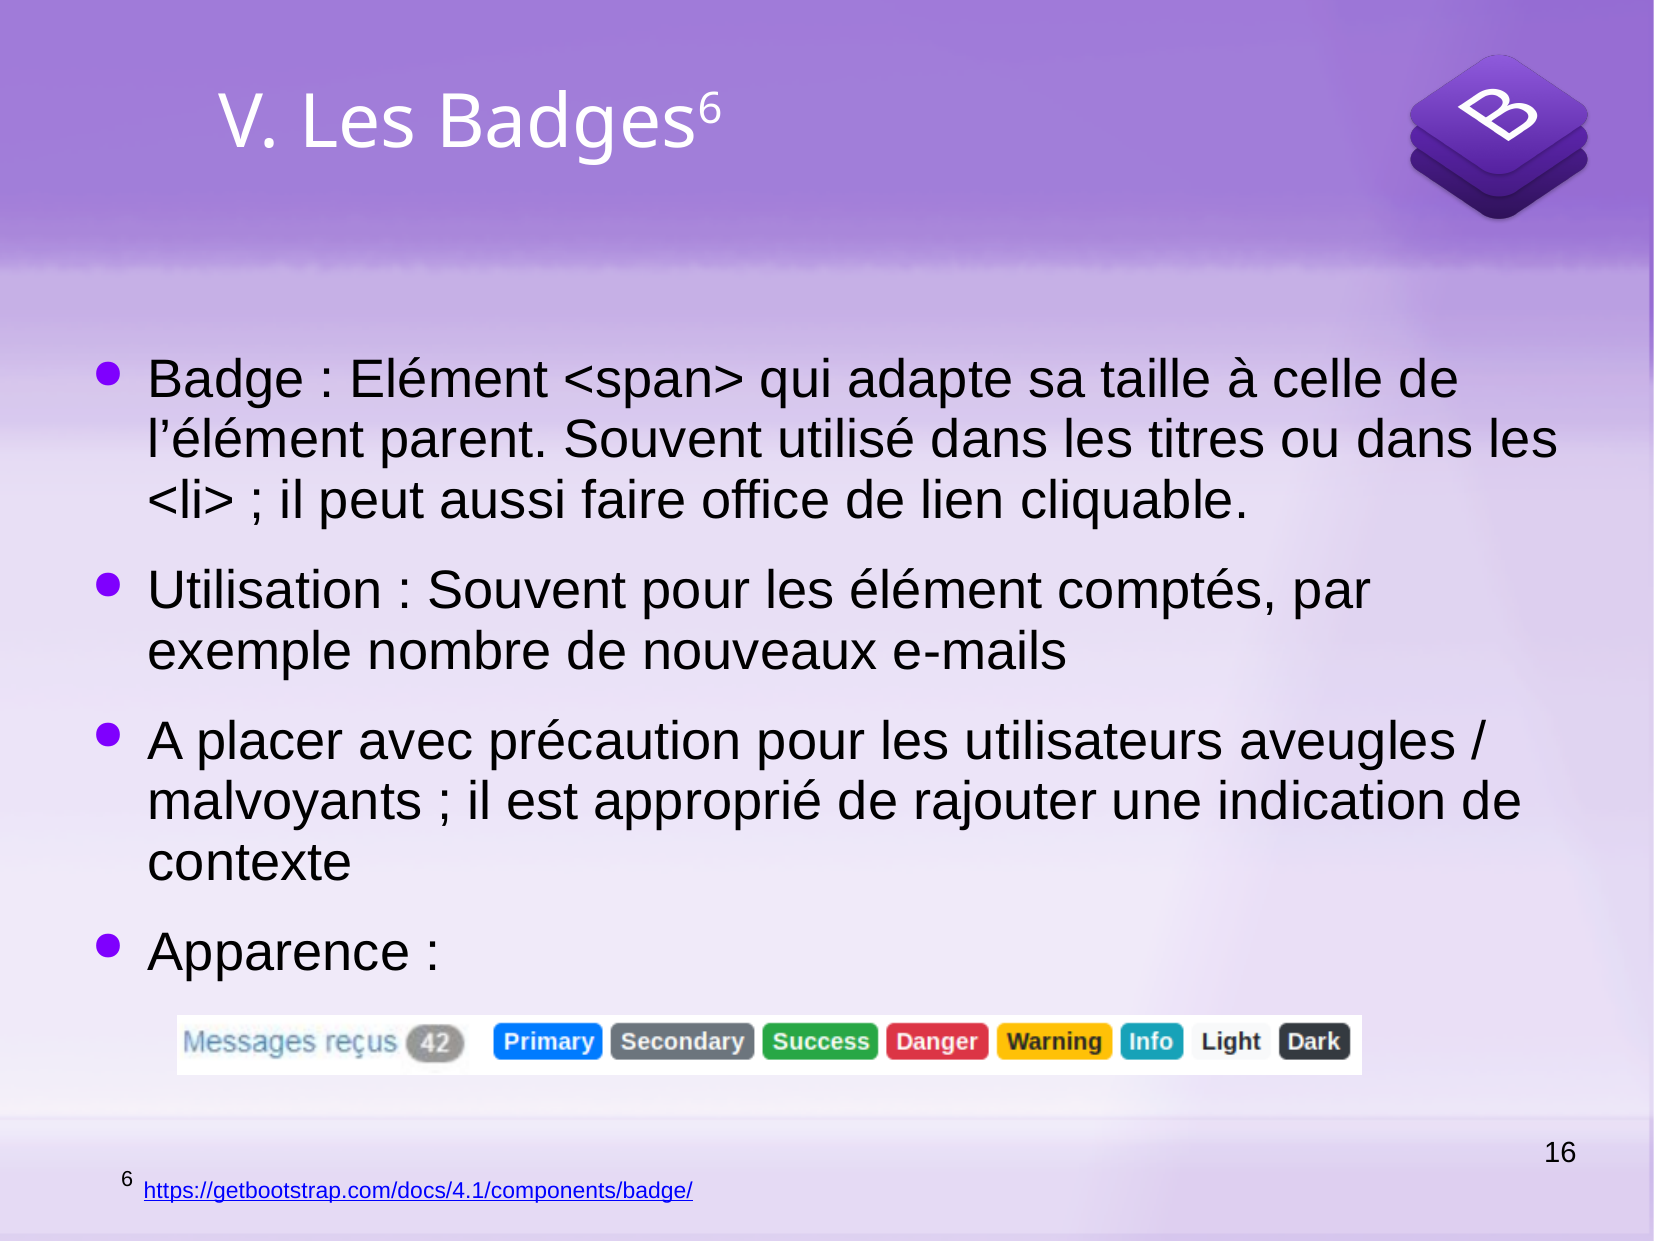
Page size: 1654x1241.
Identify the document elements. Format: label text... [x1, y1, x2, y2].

text_box 6 https://getbootstrap.com/docs/4.1/components/badge/ [106, 1157, 973, 1216]
list Badge : Elément <span> qui adapte sa taille à celle de l’élément parent. Souvent utilisé dans les titres ou dans les <li> ; il peut aussi faire office de lien cliquable. Utilisation : Souvent pour les élément comptés, par exemple nombre de nouveaux e-mails A placer avec précaution pour les utilisateurs aveugles / malvoyants ; il est approprié de rajouter une indication de contexte Apparence : [76, 348, 1565, 1068]
title V. Les Badges6 [218, 59, 1400, 178]
picture [0, 0, 1654, 1241]
